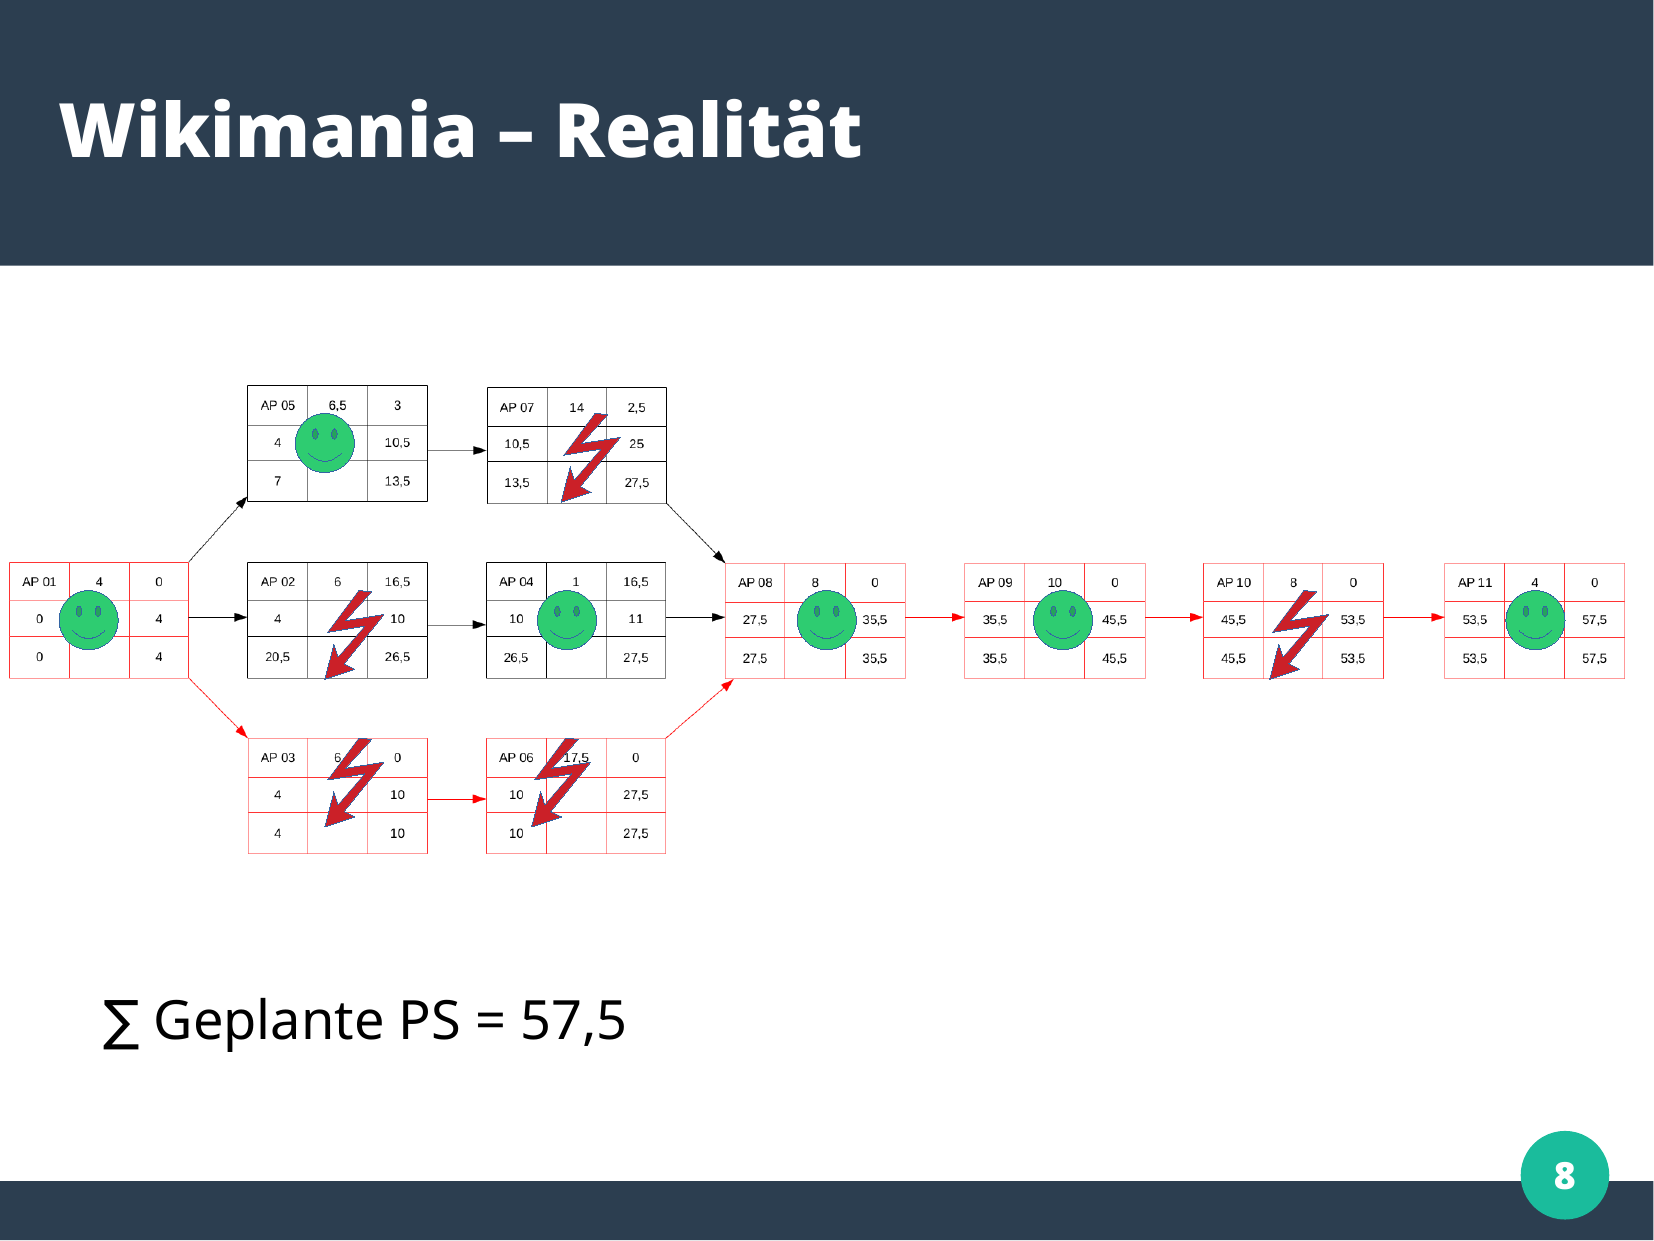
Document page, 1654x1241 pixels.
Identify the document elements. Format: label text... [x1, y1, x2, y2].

text_box [1033, 590, 1093, 650]
text_box [537, 590, 597, 650]
text_box [531, 738, 591, 827]
text_box [561, 413, 621, 503]
text_box [1269, 590, 1329, 680]
text_box [324, 738, 384, 827]
text_box [295, 413, 355, 473]
title Wikimania – Realität [59, 49, 1595, 207]
text_box ∑ Geplante PS = 57,5 [88, 974, 739, 1053]
text_box [797, 590, 857, 650]
text_box [324, 590, 384, 680]
text_box [1505, 590, 1566, 650]
picture [9, 385, 1625, 854]
text_box [59, 590, 119, 650]
